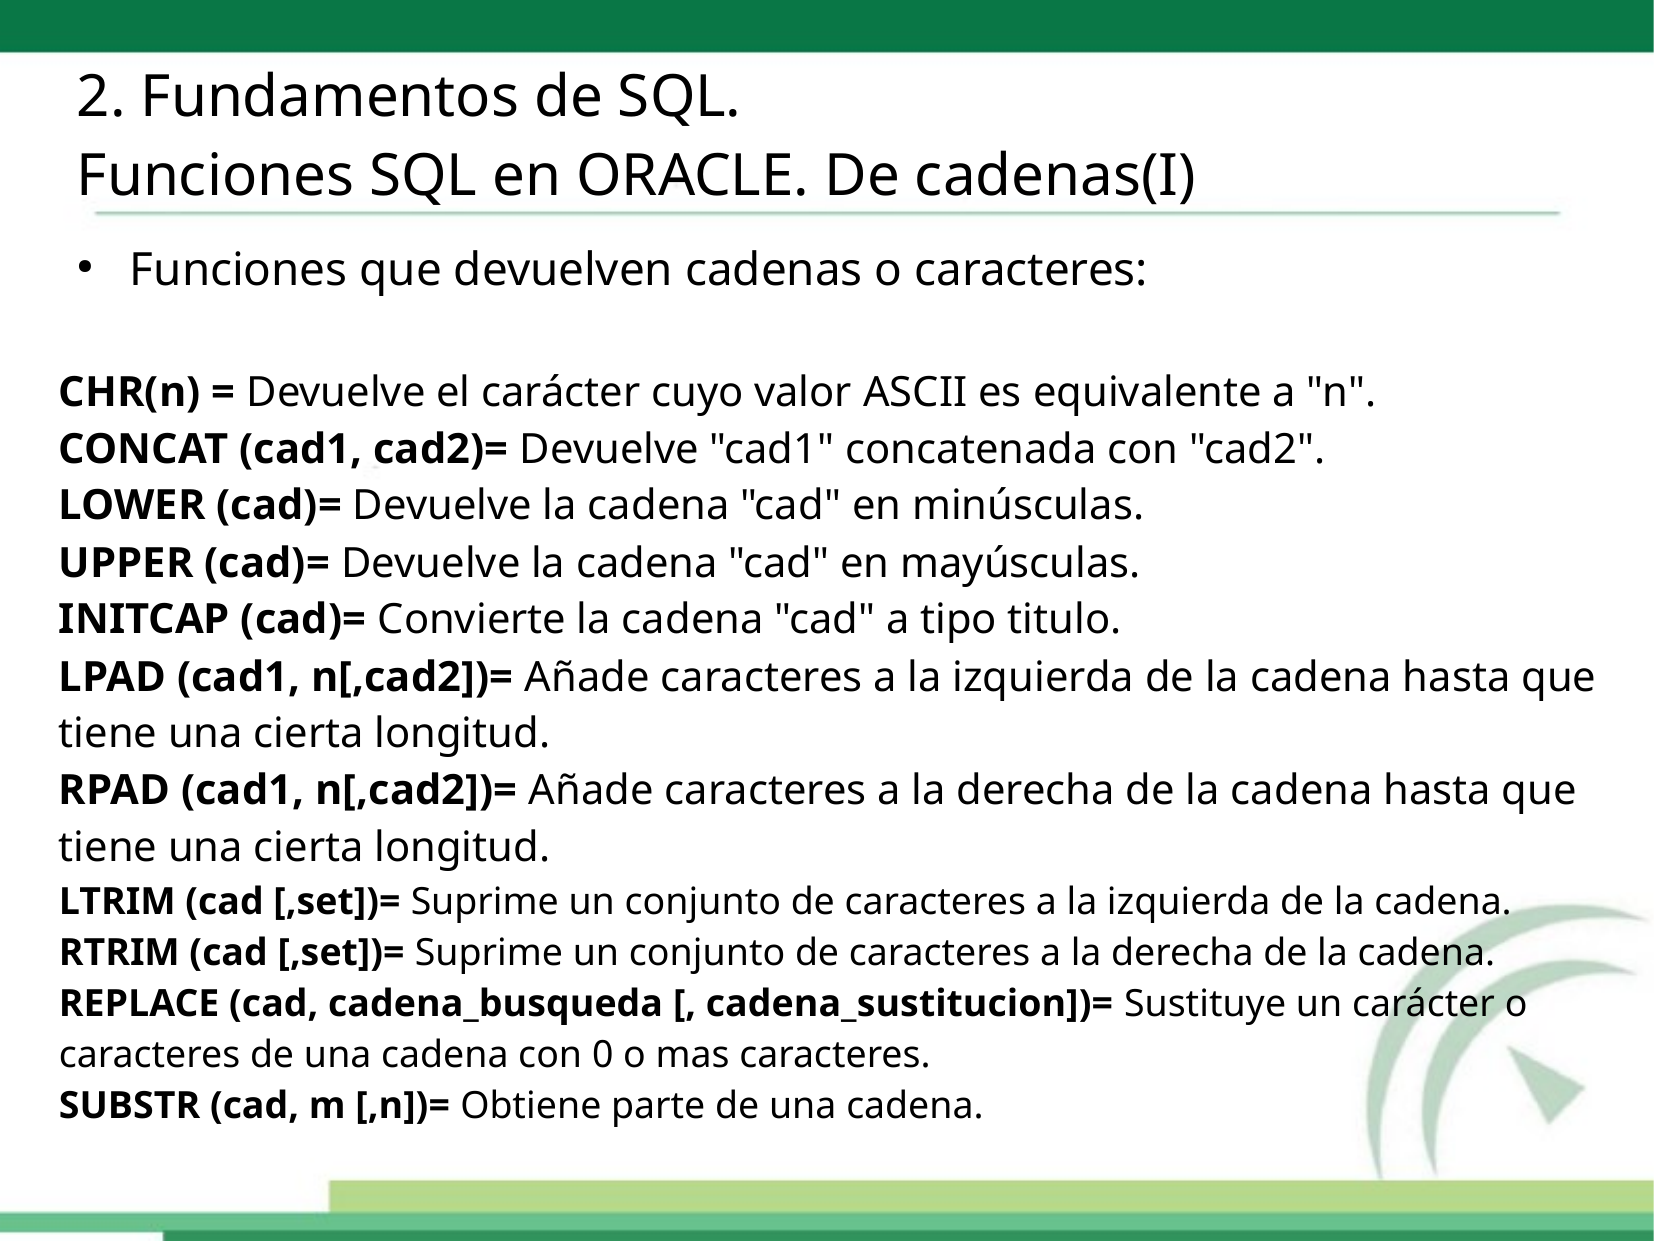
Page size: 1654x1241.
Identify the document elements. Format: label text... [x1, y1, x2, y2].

title 2. Fundamentos de SQL. Funciones SQL en ORACLE. De cadenas(I) [76, 29, 1625, 236]
picture [0, 0, 1654, 1241]
list Funciones que devuelven cadenas o caracteres: CHR(n) = Devuelve el carácter cuyo valor ASCII es equivalente a "n". CONCAT (cad1, cad2)= Devuelve "cad1" concatenada con "cad2". LOWER (cad)= Devuelve la cadena "cad" en minúsculas. UPPER (cad)= Devuelve la cadena "cad" en mayúsculas. INITCAP (cad)= Convierte la cadena "cad" a tipo titulo. LPAD (cad1, n[,cad2])= Añade caracteres a la izquierda de la cadena hasta que tiene una cierta longitud. RPAD (cad1, n[,cad2])= Añade caracteres a la derecha de la cadena hasta que tiene una cierta longitud. LTRIM (cad [,set])= Suprime un conjunto de caracteres a la izquierda de la cadena. RTRIM (cad [,set])= Suprime un conjunto de caracteres a la derecha de la cadena. REPLACE (cad, cadena_busqueda [, cadena_sustitucion])= Sustituye un carácter o caracteres de una cadena con 0 o mas caracteres. SUBSTR (cad, m [,n])= Obtiene parte de una cadena. [59, 236, 1654, 1241]
